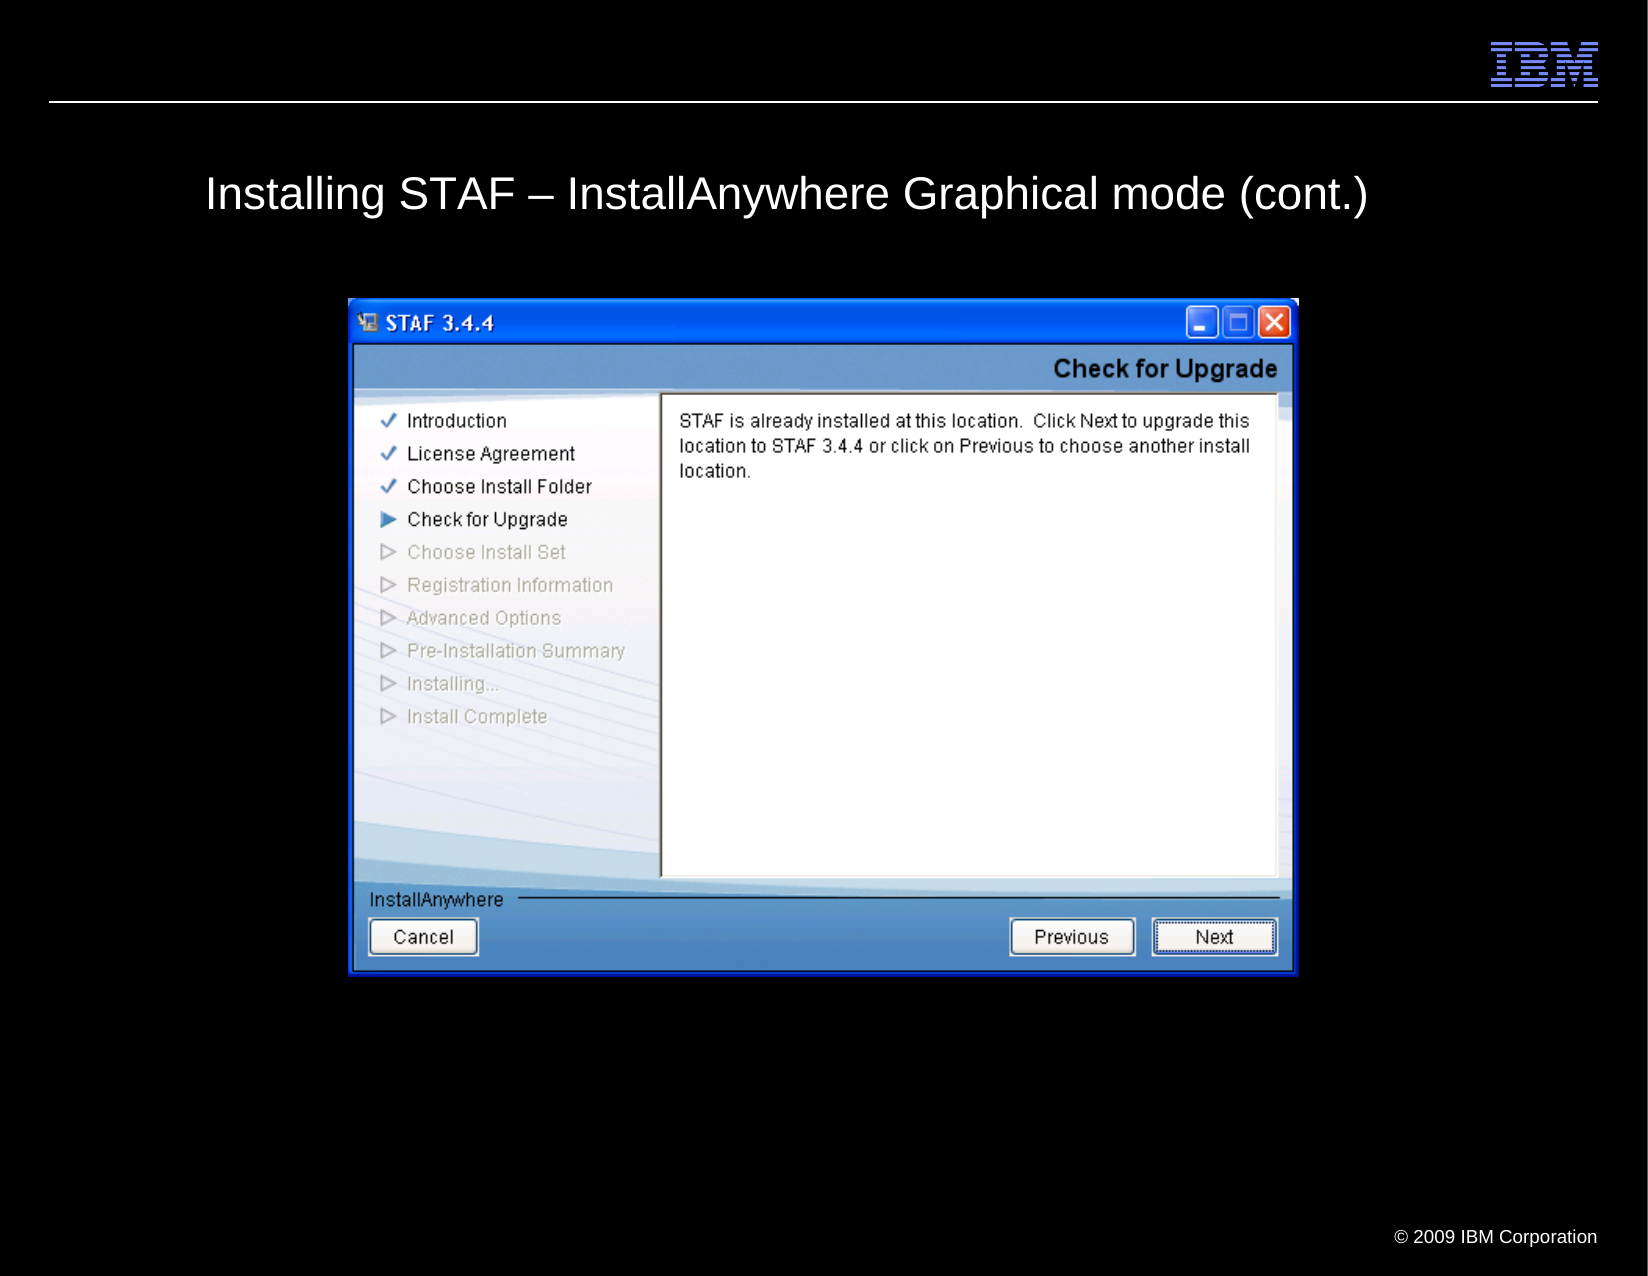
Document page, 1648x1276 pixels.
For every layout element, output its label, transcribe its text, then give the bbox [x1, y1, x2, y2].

picture [1491, 42, 1598, 87]
picture [348, 298, 1299, 977]
title Installing STAF – InstallAnywhere Graphical mode (cont.) [188, 161, 1648, 255]
